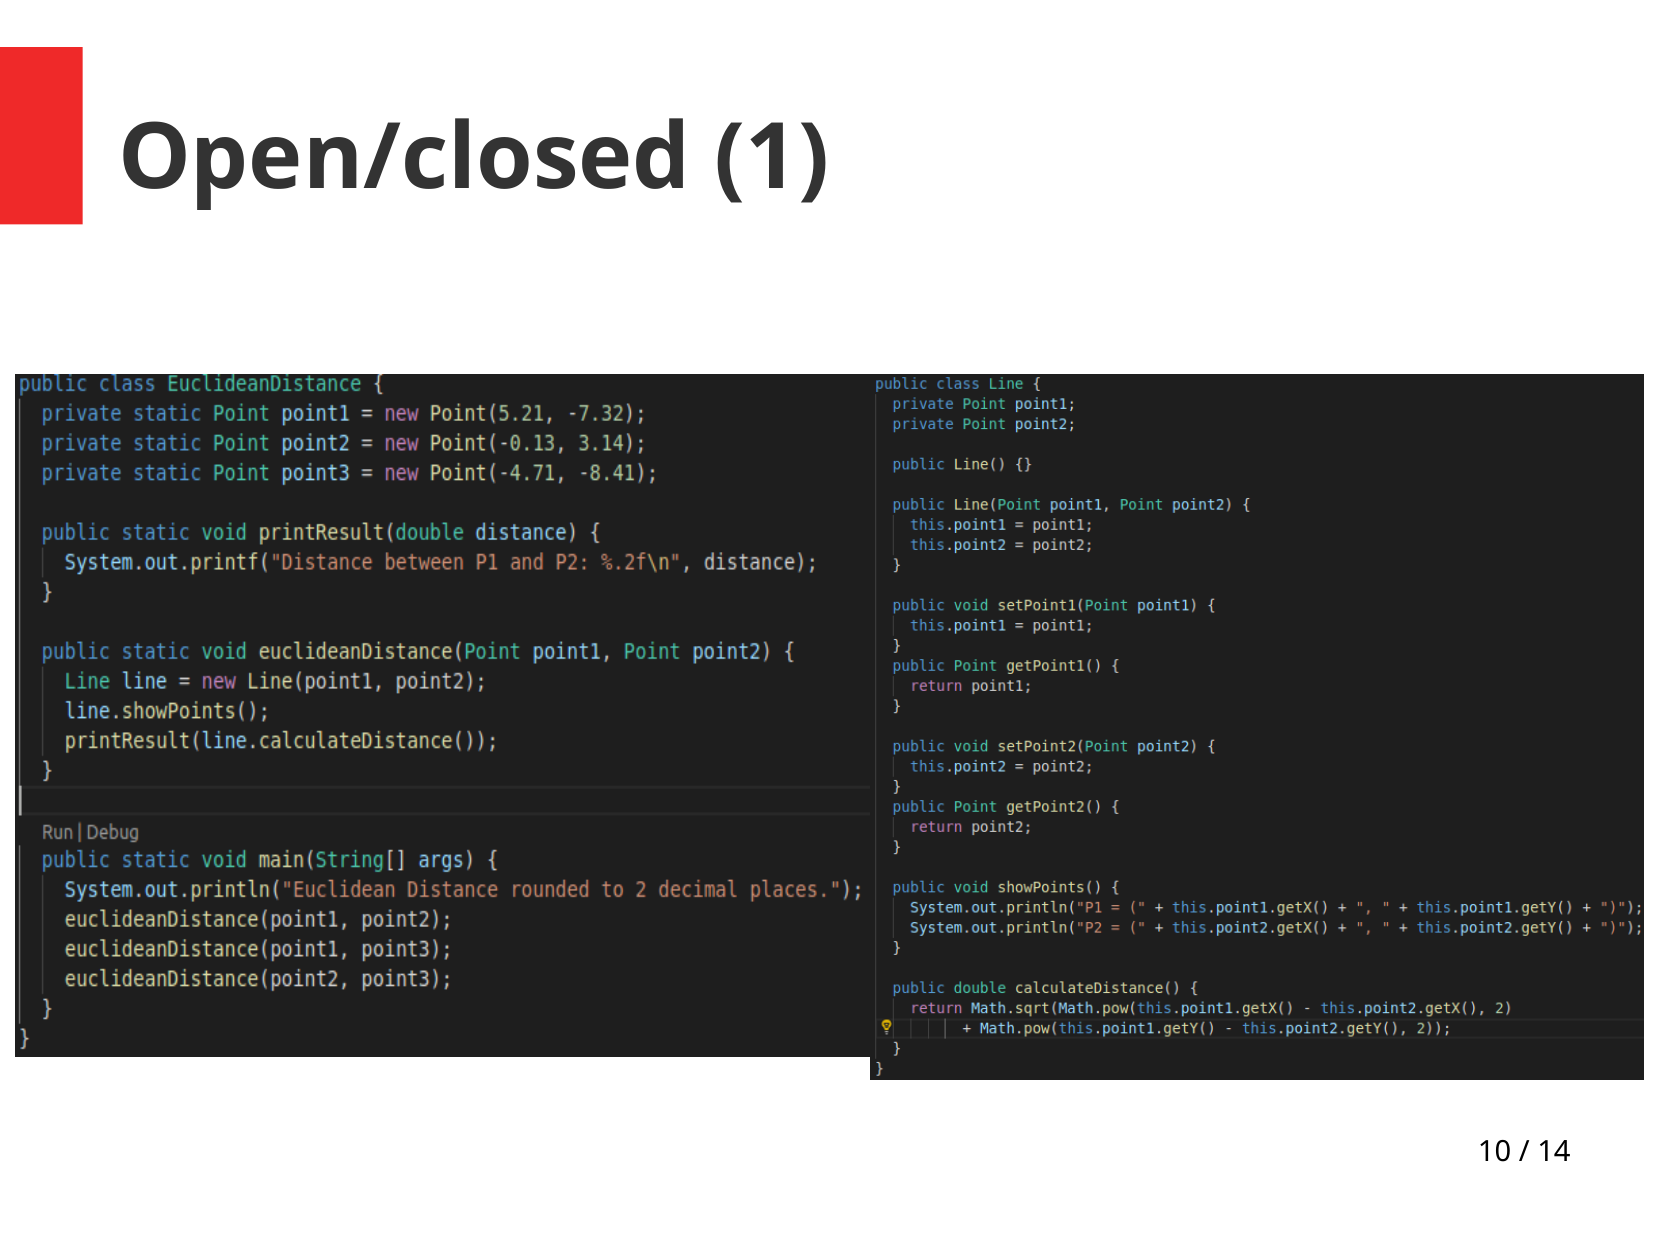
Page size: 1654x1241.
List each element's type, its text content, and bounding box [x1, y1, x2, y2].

picture [15, 374, 1644, 1081]
title Open/closed (1) [118, 49, 1571, 257]
